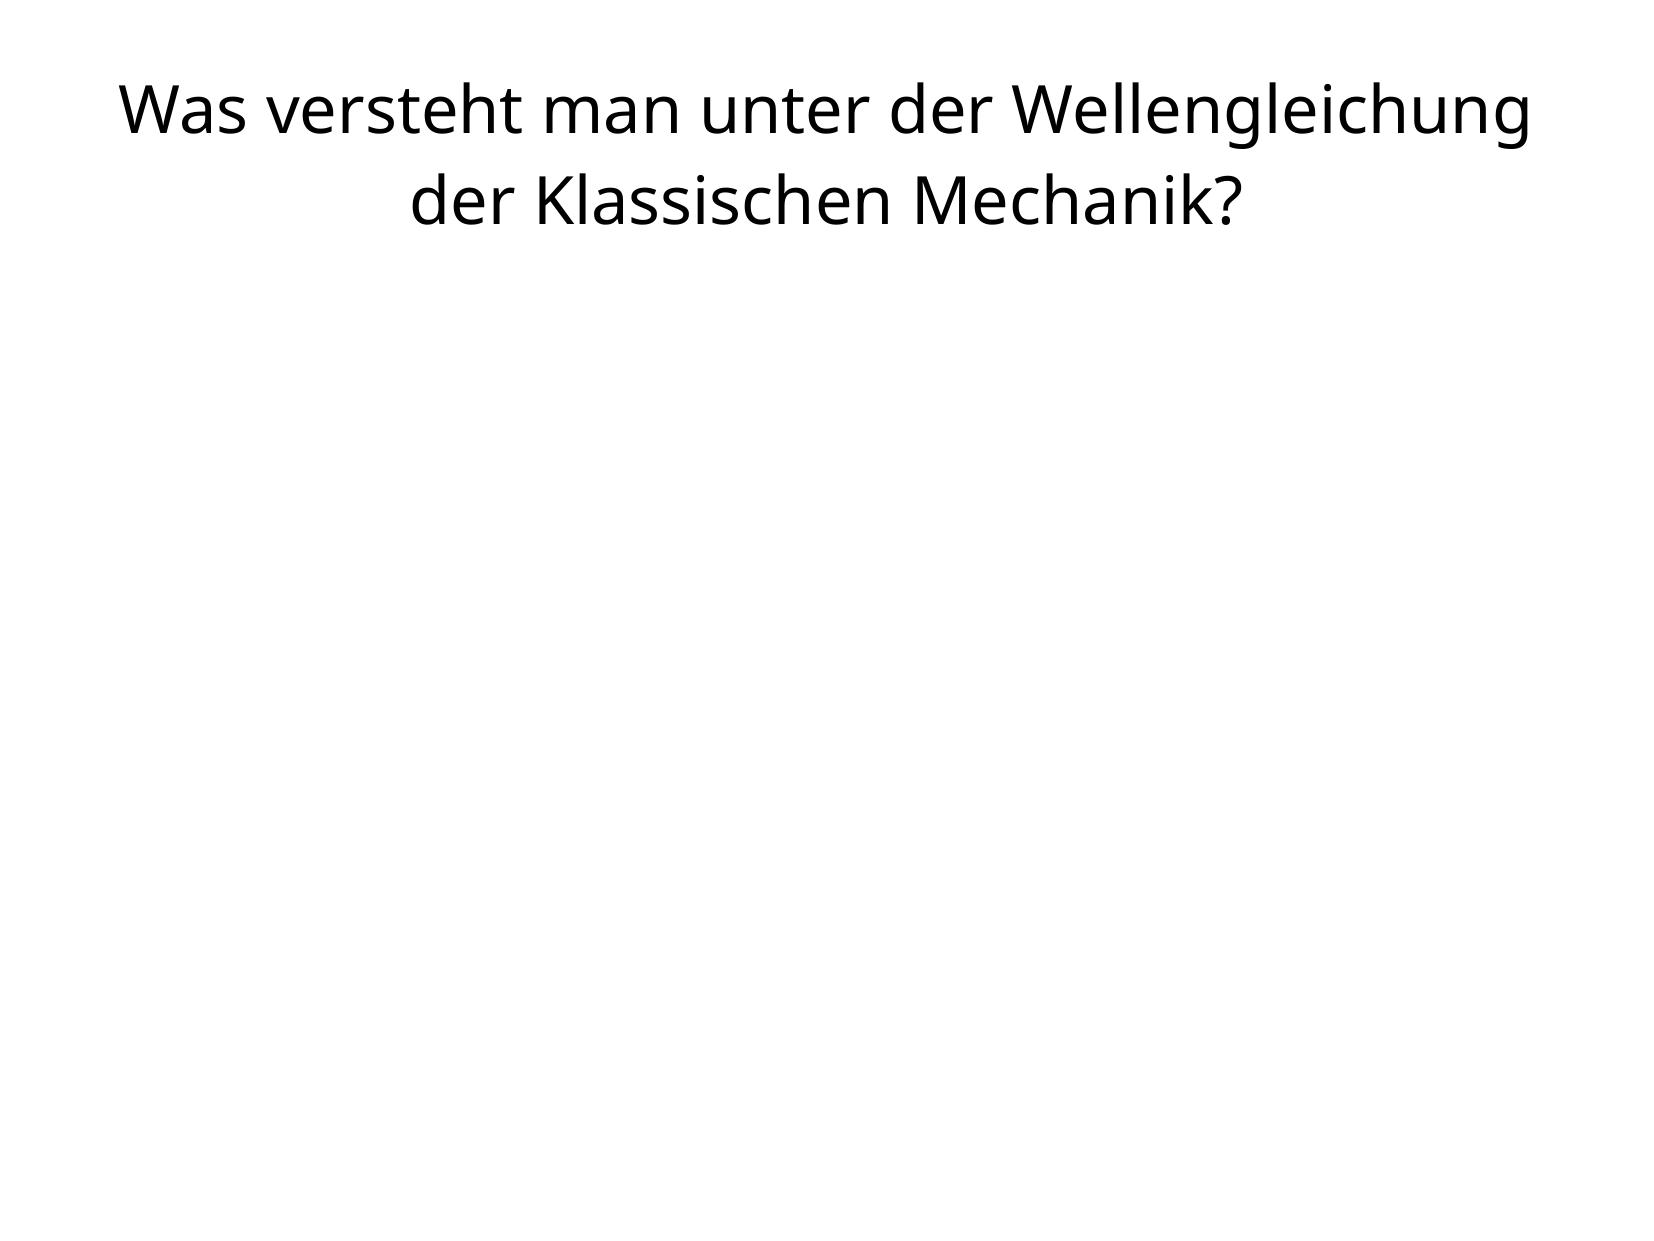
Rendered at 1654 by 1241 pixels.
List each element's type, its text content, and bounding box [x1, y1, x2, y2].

title Was versteht man unter der Wellengleichung der Klassischen Mechanik? [82, 49, 1571, 257]
